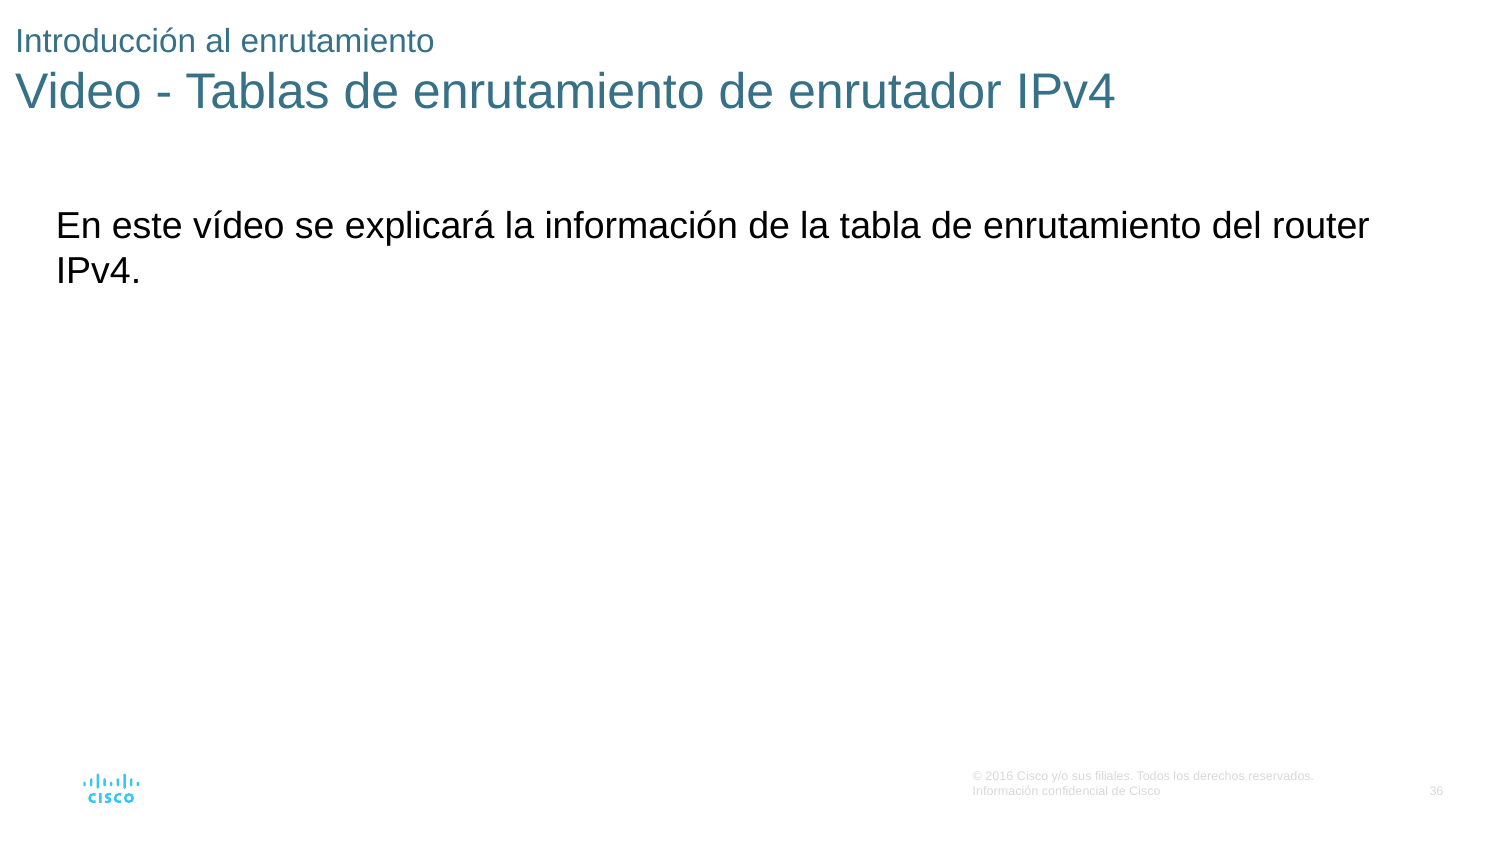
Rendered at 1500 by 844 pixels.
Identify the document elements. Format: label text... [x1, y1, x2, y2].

title Introducción al enrutamiento Video - Tablas de enrutamiento de enrutador IPv4 [0, 6, 1500, 131]
list En este vídeo se explicará la información de la tabla de enrutamiento del router IPv4. [40, 131, 1424, 639]
